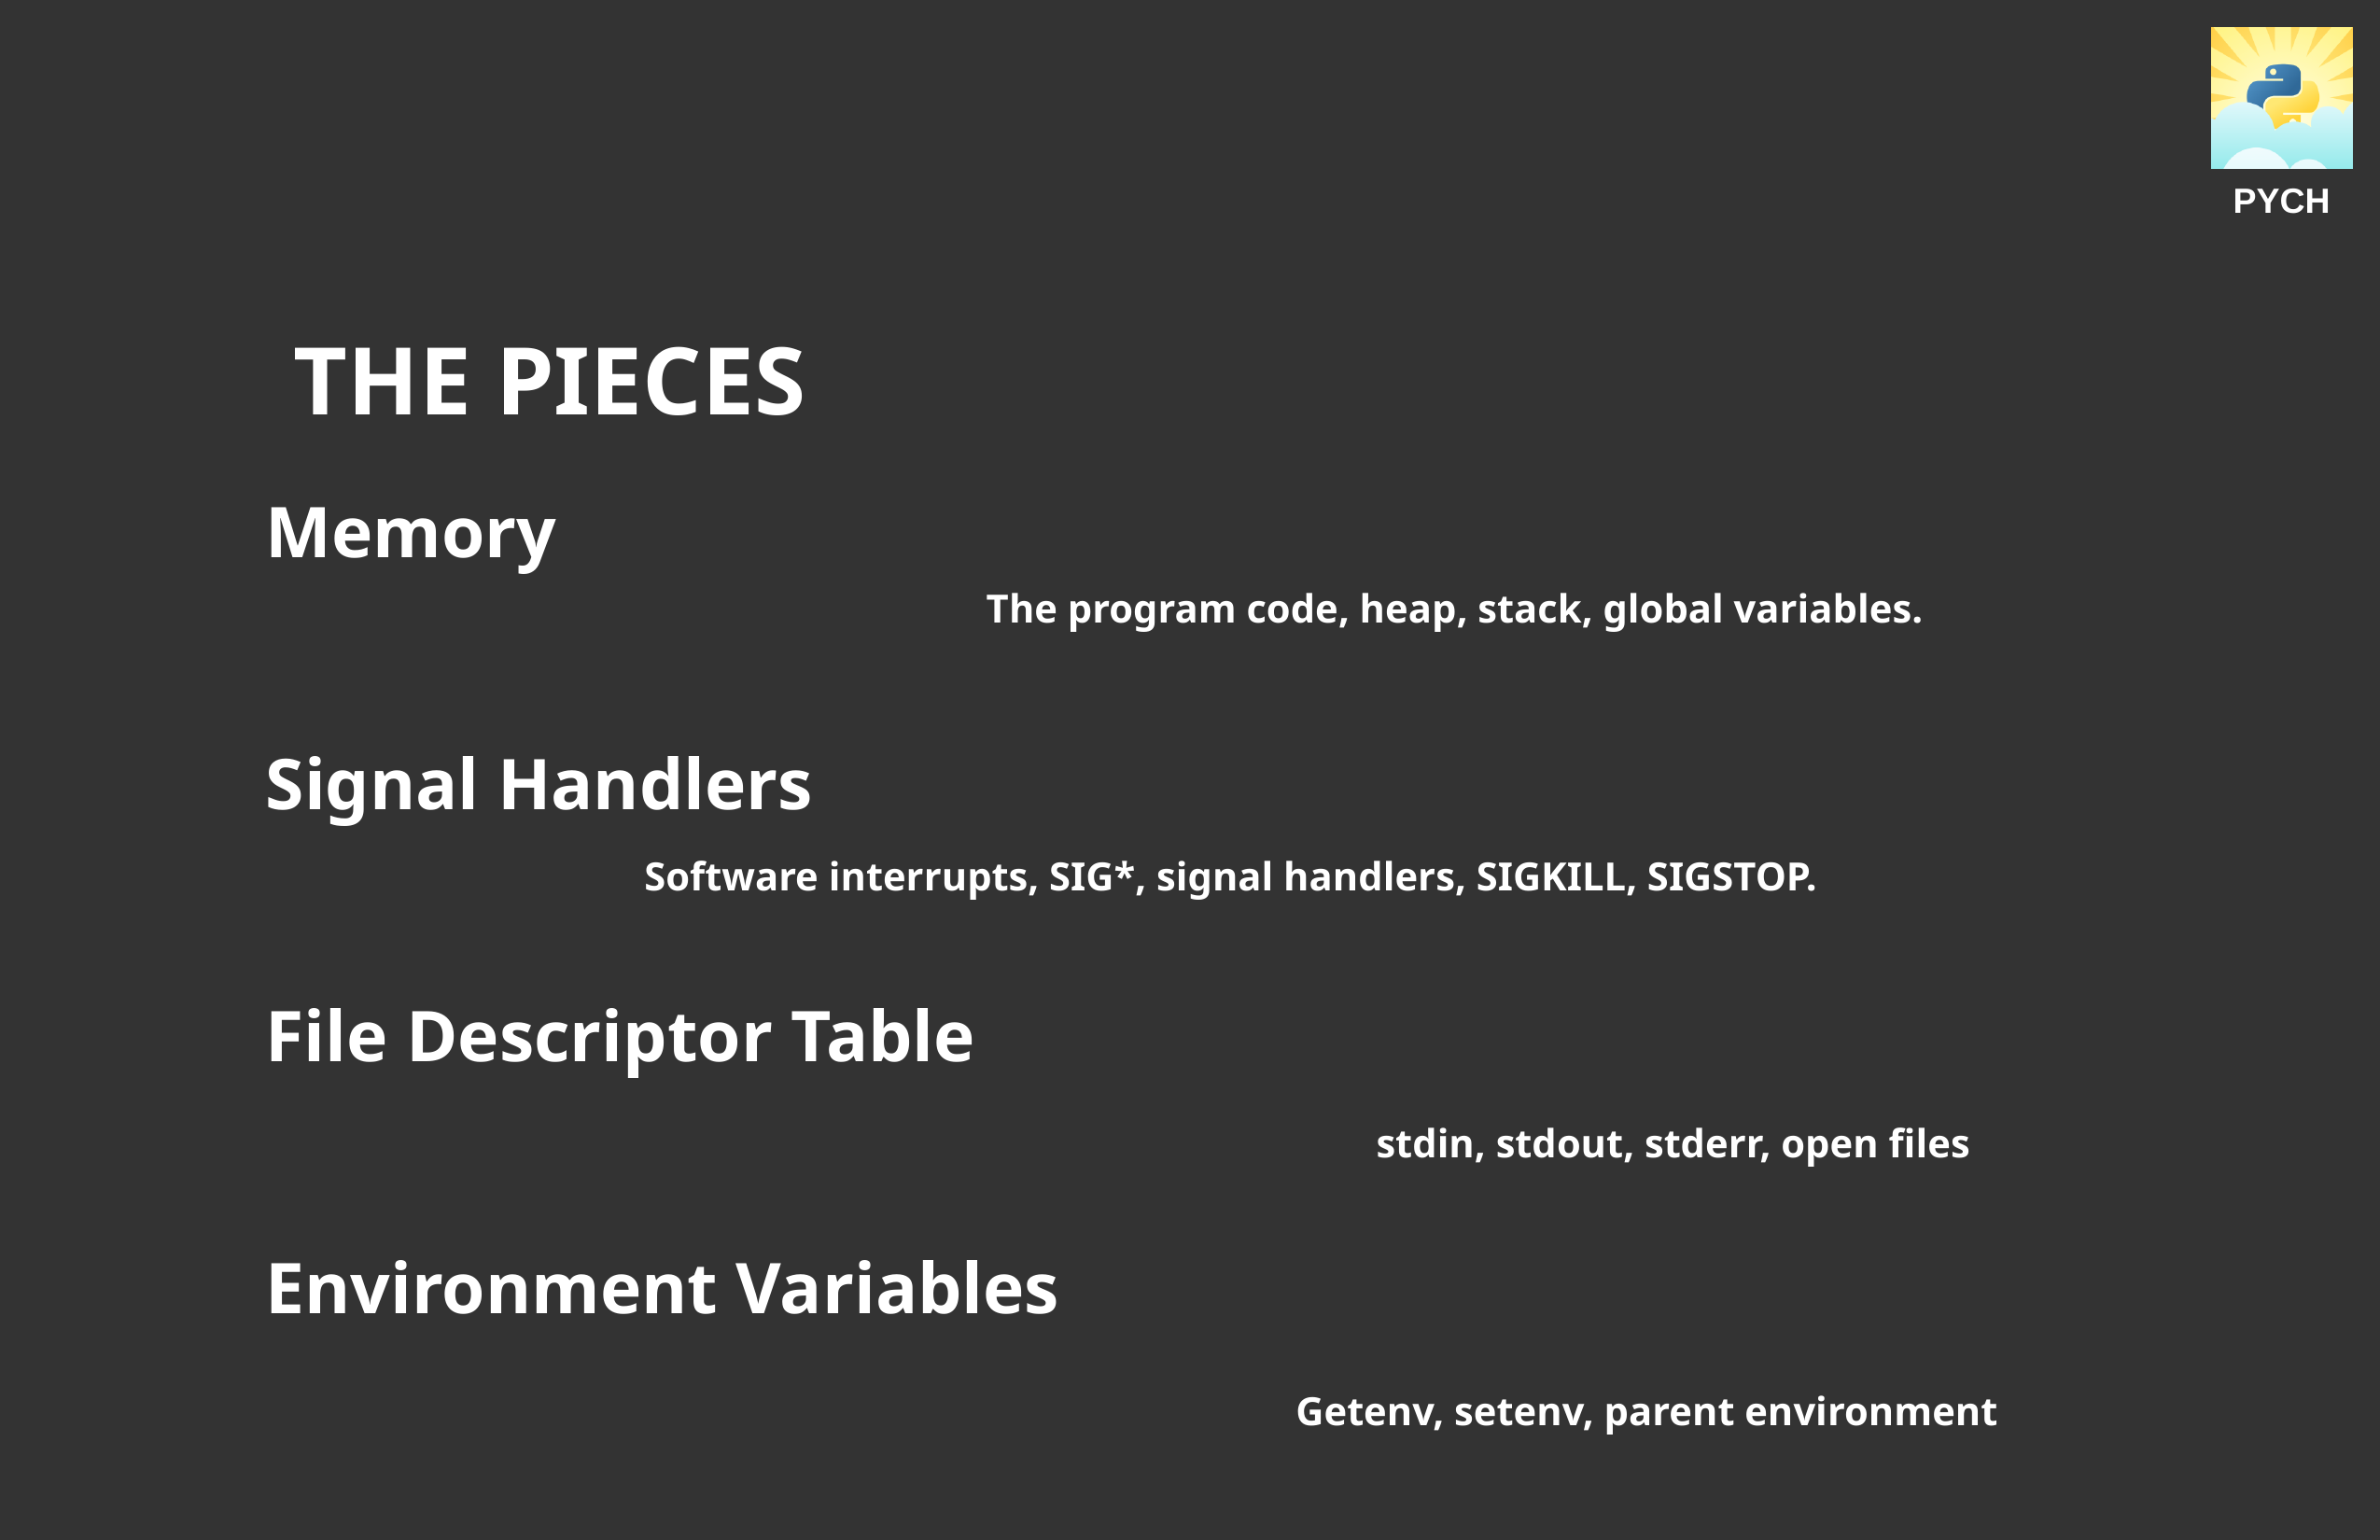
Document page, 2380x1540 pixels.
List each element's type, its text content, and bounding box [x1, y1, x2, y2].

text_box Memory [252, 476, 576, 605]
text_box Getenv, setenv, parent environment [1281, 1377, 2155, 1455]
text_box The program code, heap, stack, global variables. [972, 574, 2155, 653]
text_box Environment Variables [252, 1231, 1179, 1361]
text_box Software interrupts, SIG*, signal handlers, SIGKILL, SIGSTOP. [630, 842, 2155, 920]
picture [2211, 27, 2353, 169]
text_box THE PIECES [280, 308, 782, 441]
text_box Signal Handlers [252, 727, 897, 857]
text_box PYCH [2219, 174, 2345, 228]
text_box File Descriptor Table [252, 979, 1165, 1109]
text_box stdin, stdout, stderr, open files [1362, 1109, 2155, 1188]
